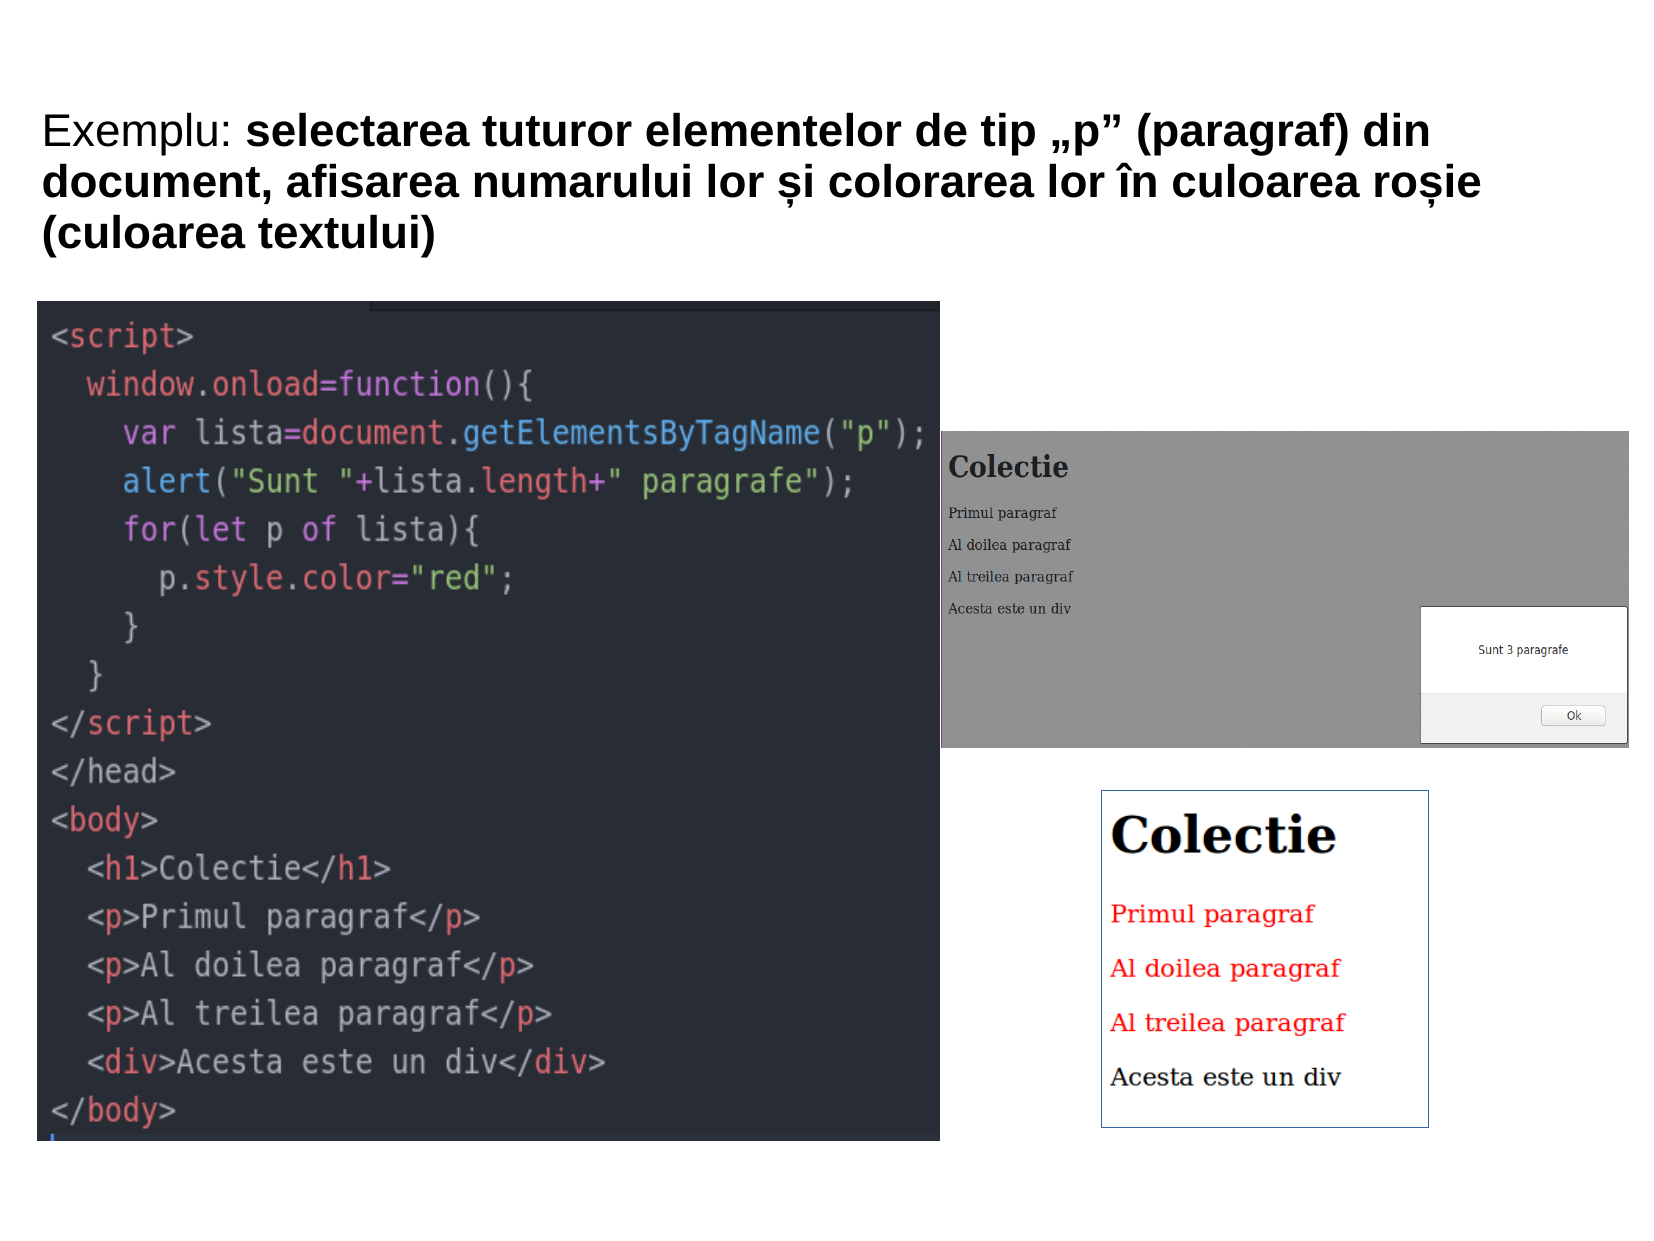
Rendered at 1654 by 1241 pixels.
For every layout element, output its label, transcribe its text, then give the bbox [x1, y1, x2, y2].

picture [941, 431, 1629, 748]
picture [1101, 790, 1429, 1128]
picture [37, 301, 940, 1141]
text_box Exemplu: selectarea tuturor elementelor de tip „p” (paragraf) din document, afisarea numarului lor și colorarea lor în culoarea roșie (culoarea textului) [26, 97, 1499, 267]
